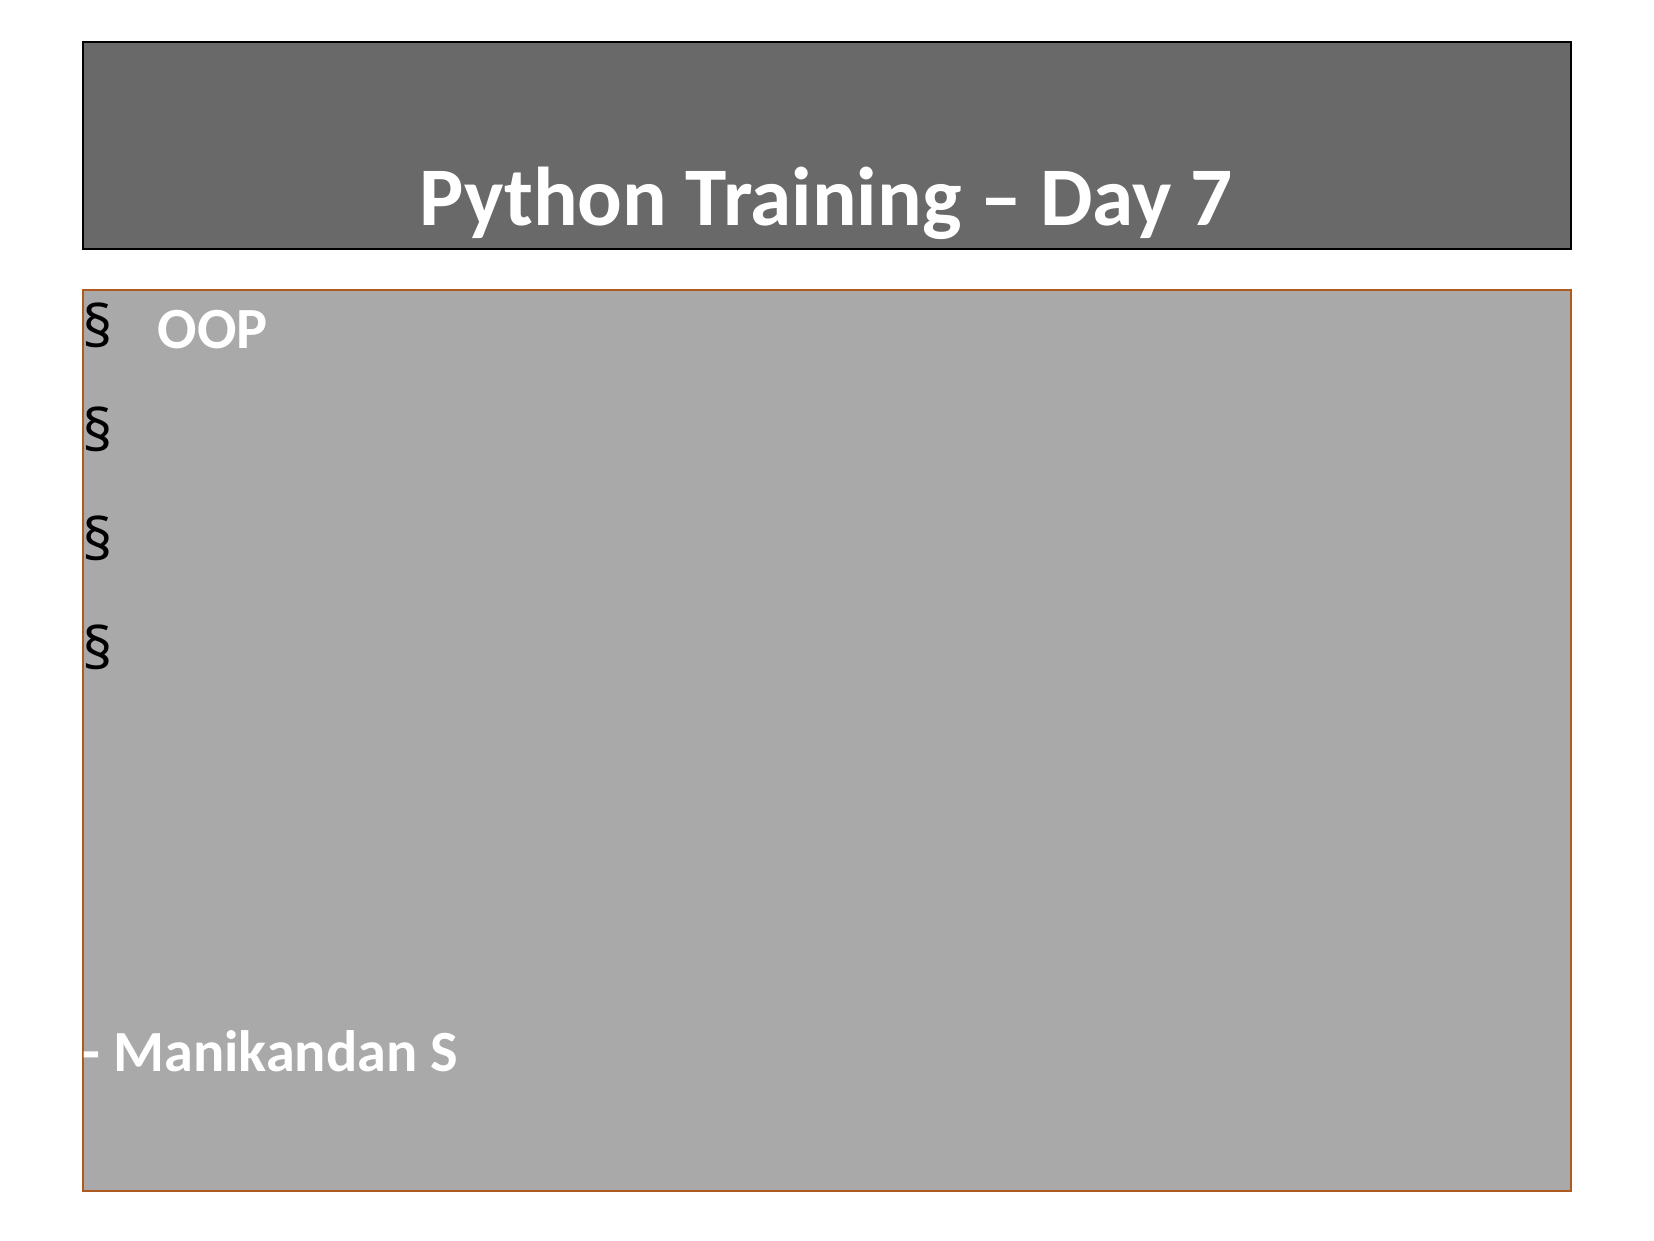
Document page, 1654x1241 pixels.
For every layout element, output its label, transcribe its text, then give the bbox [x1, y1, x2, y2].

title Python Training – Day 7 [82, 41, 1571, 249]
list OOP - Manikandan S [82, 290, 1571, 1191]
